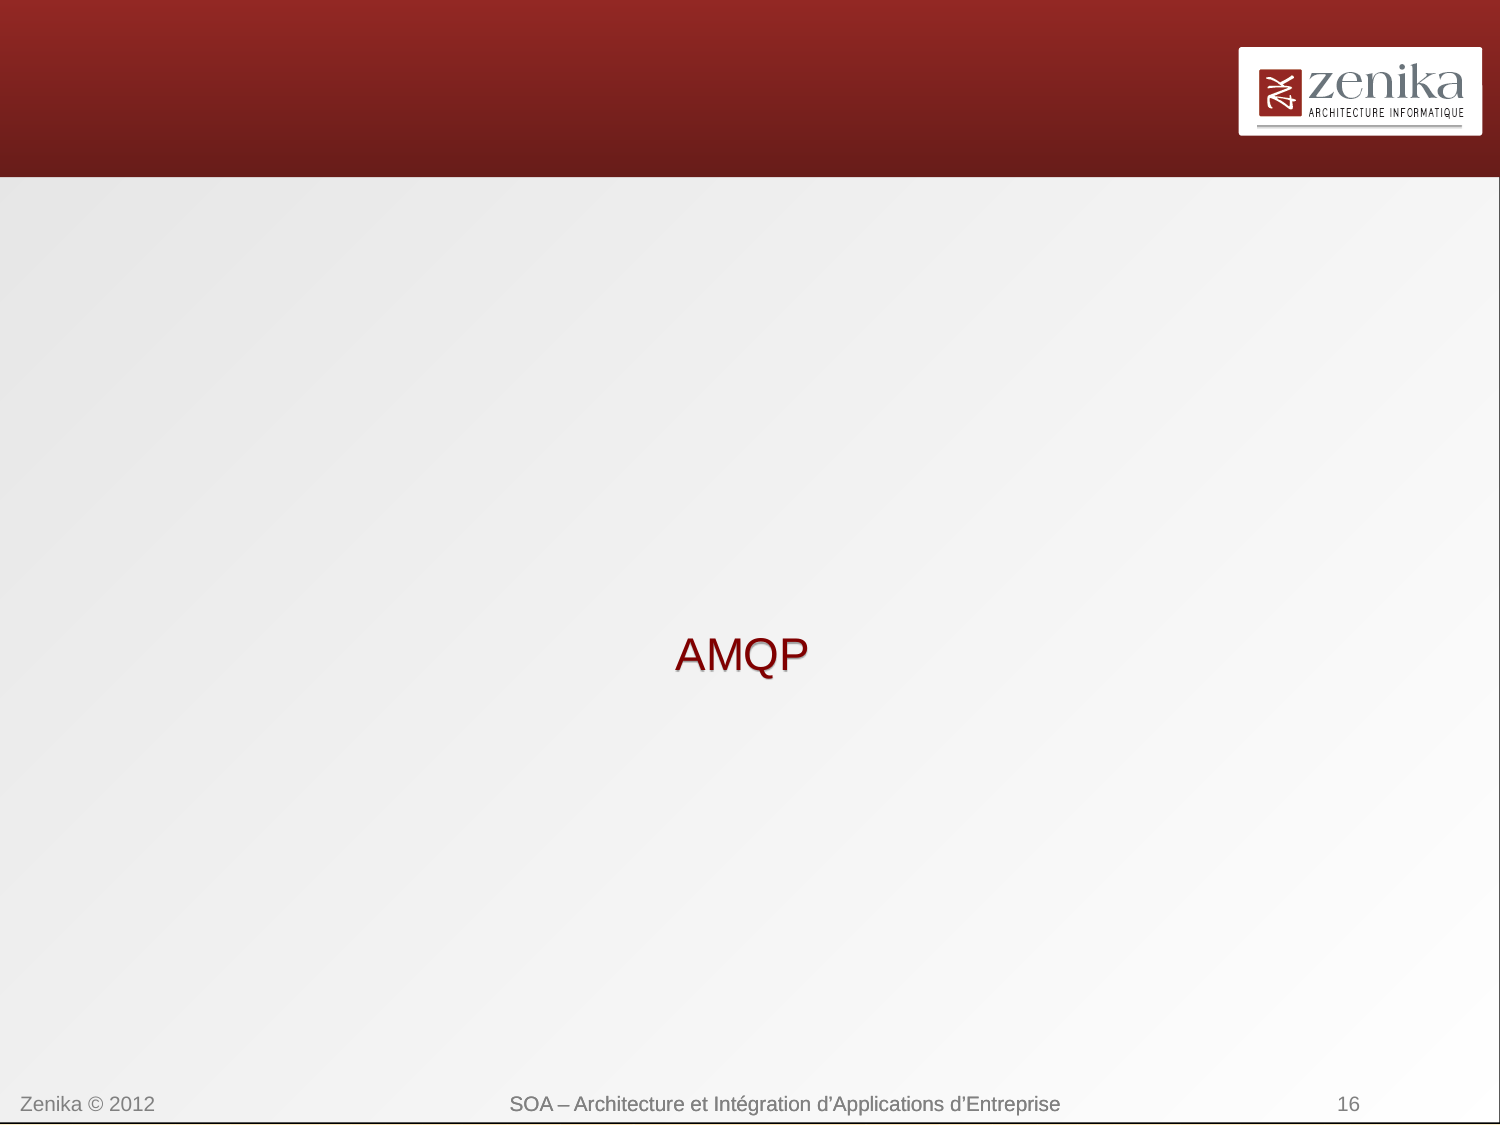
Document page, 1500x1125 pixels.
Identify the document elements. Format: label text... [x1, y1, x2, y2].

text_box SOA – Architecture et Intégration d’Applications d’Entreprise [443, 1084, 1128, 1106]
list AMQP [50, 597, 1435, 705]
